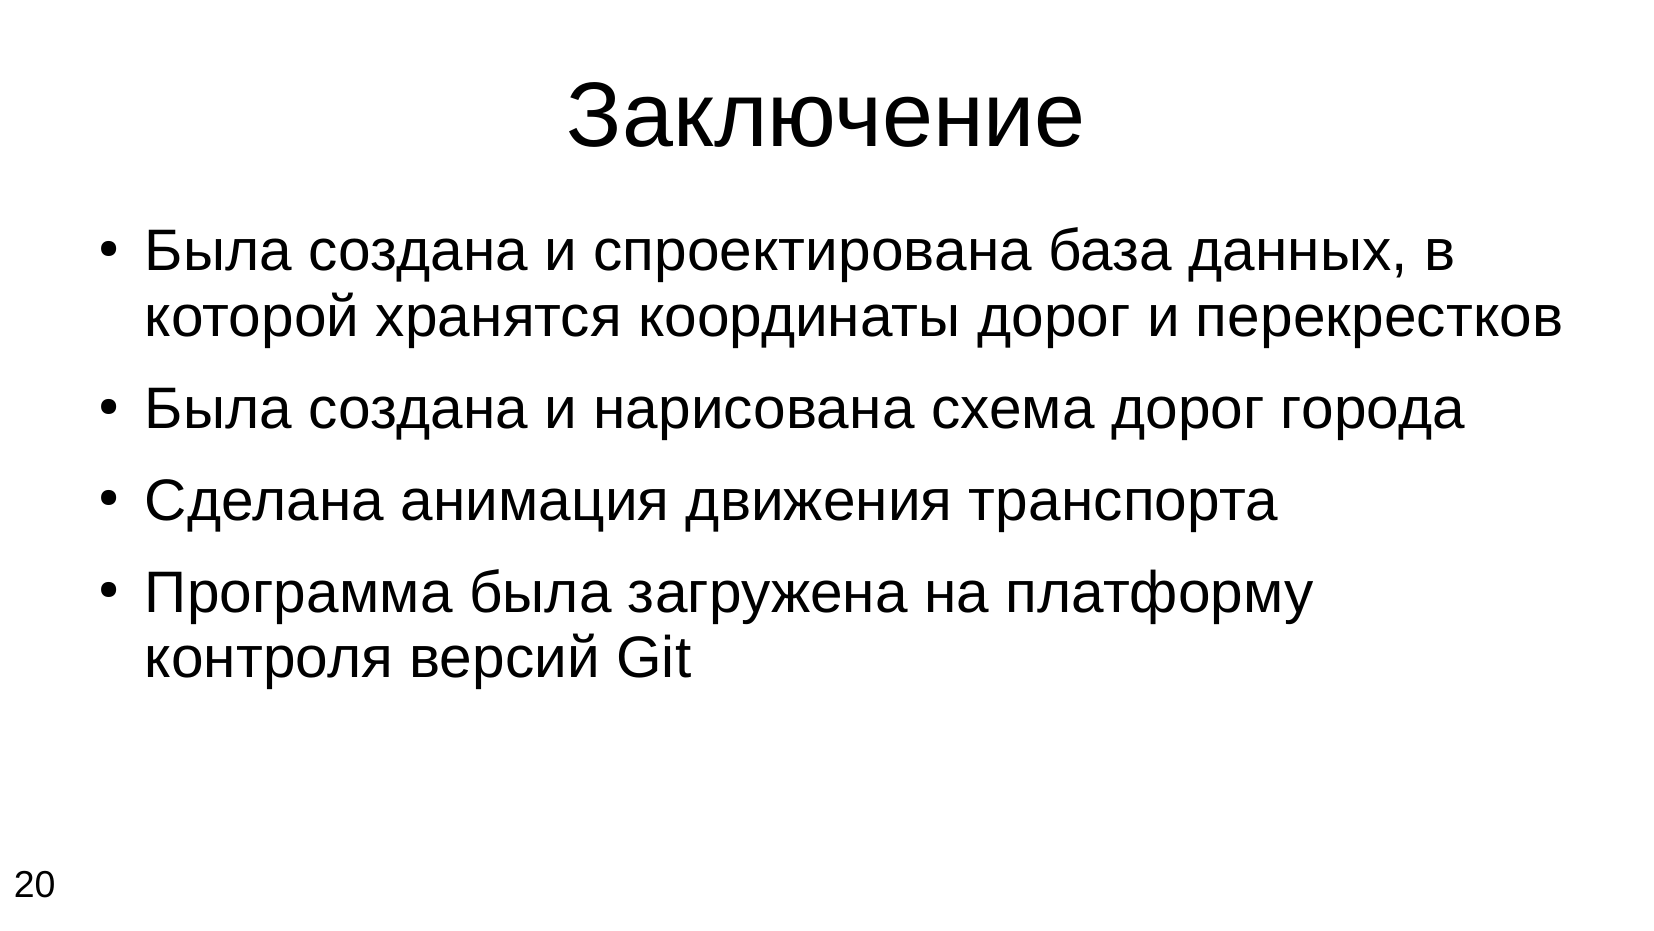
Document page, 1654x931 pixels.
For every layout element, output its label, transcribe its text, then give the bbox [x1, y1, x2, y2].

title Заключение [82, 37, 1571, 193]
text_box <номер> [0, 856, 562, 927]
list Была создана и спроектирована база данных, в которой хранятся координаты дорог и перекрестков Была создана и нарисована схема дорог города Сделана анимация движения транспорта Программа была загружена на платформу контроля версий Git [82, 217, 1571, 758]
